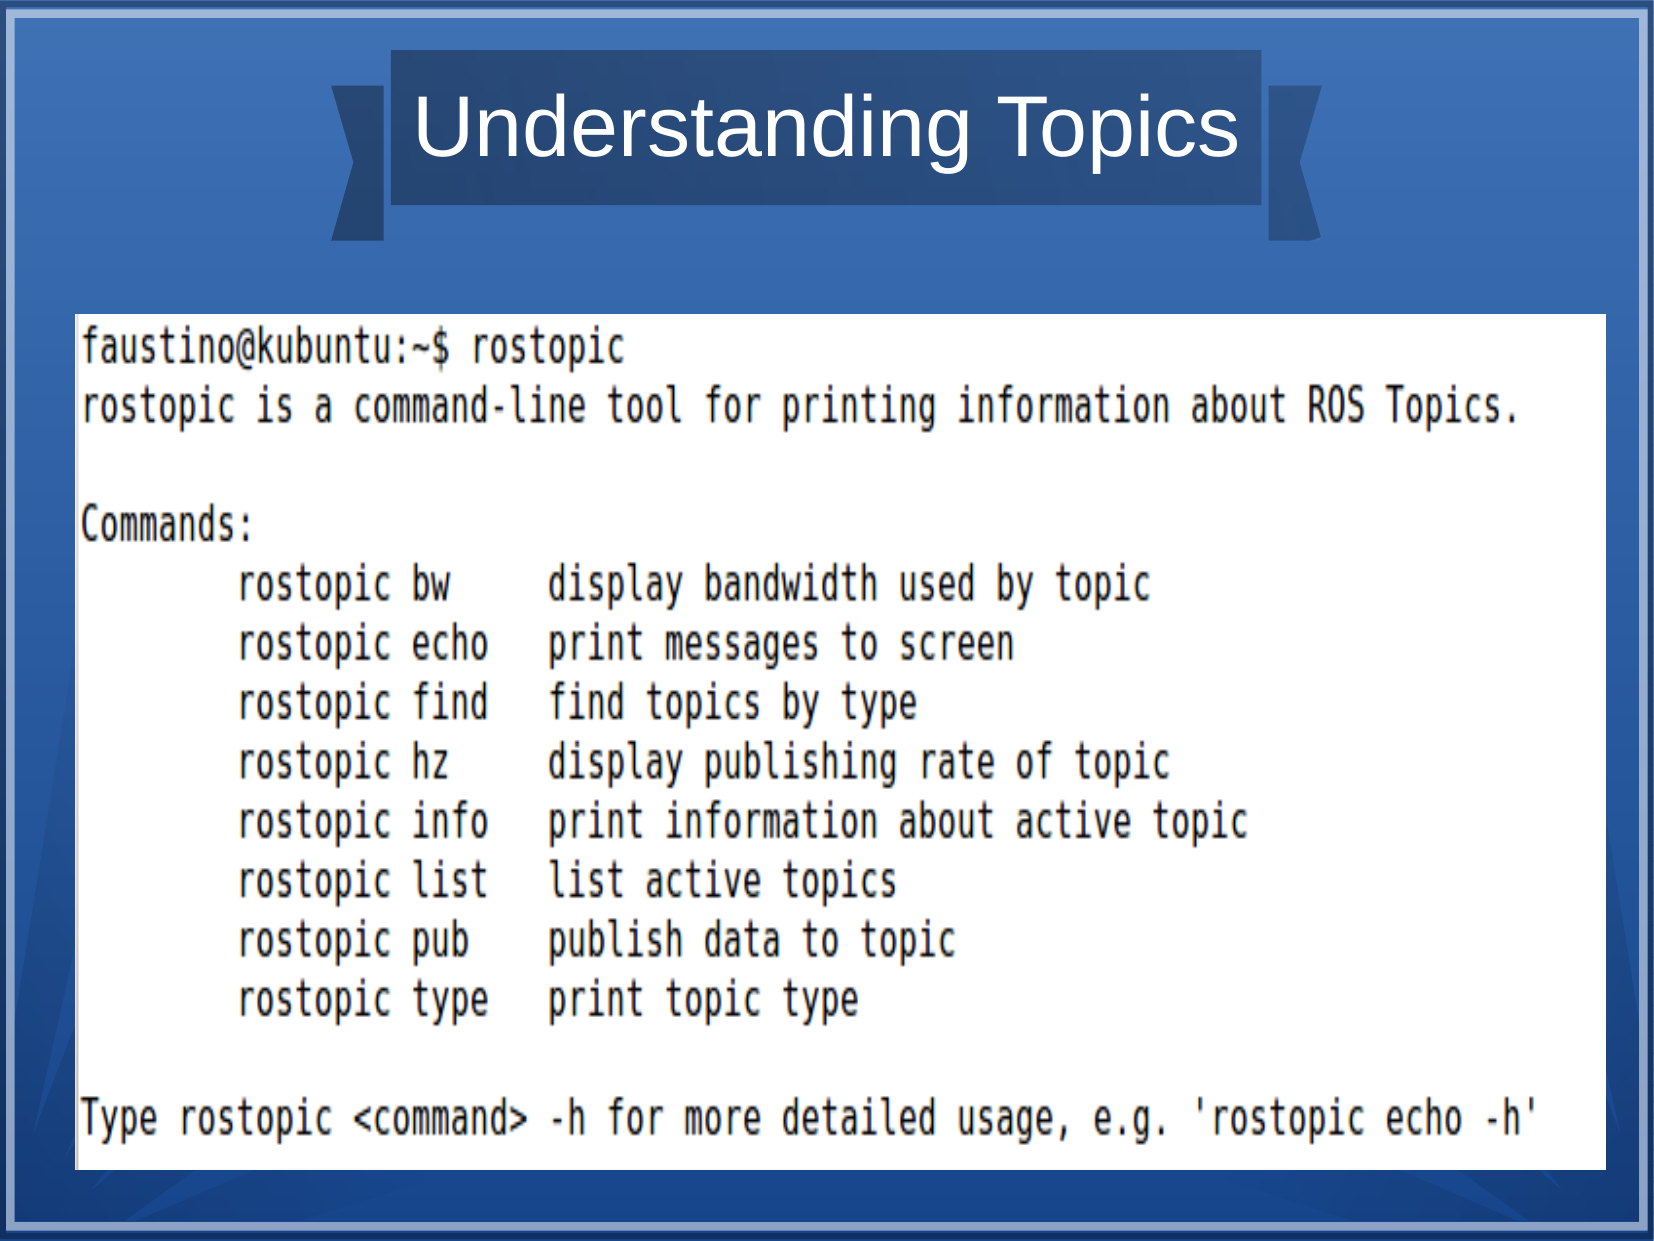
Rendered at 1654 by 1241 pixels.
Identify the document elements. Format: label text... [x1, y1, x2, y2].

title Understanding Topics [389, 49, 1264, 205]
picture [75, 314, 1606, 1171]
